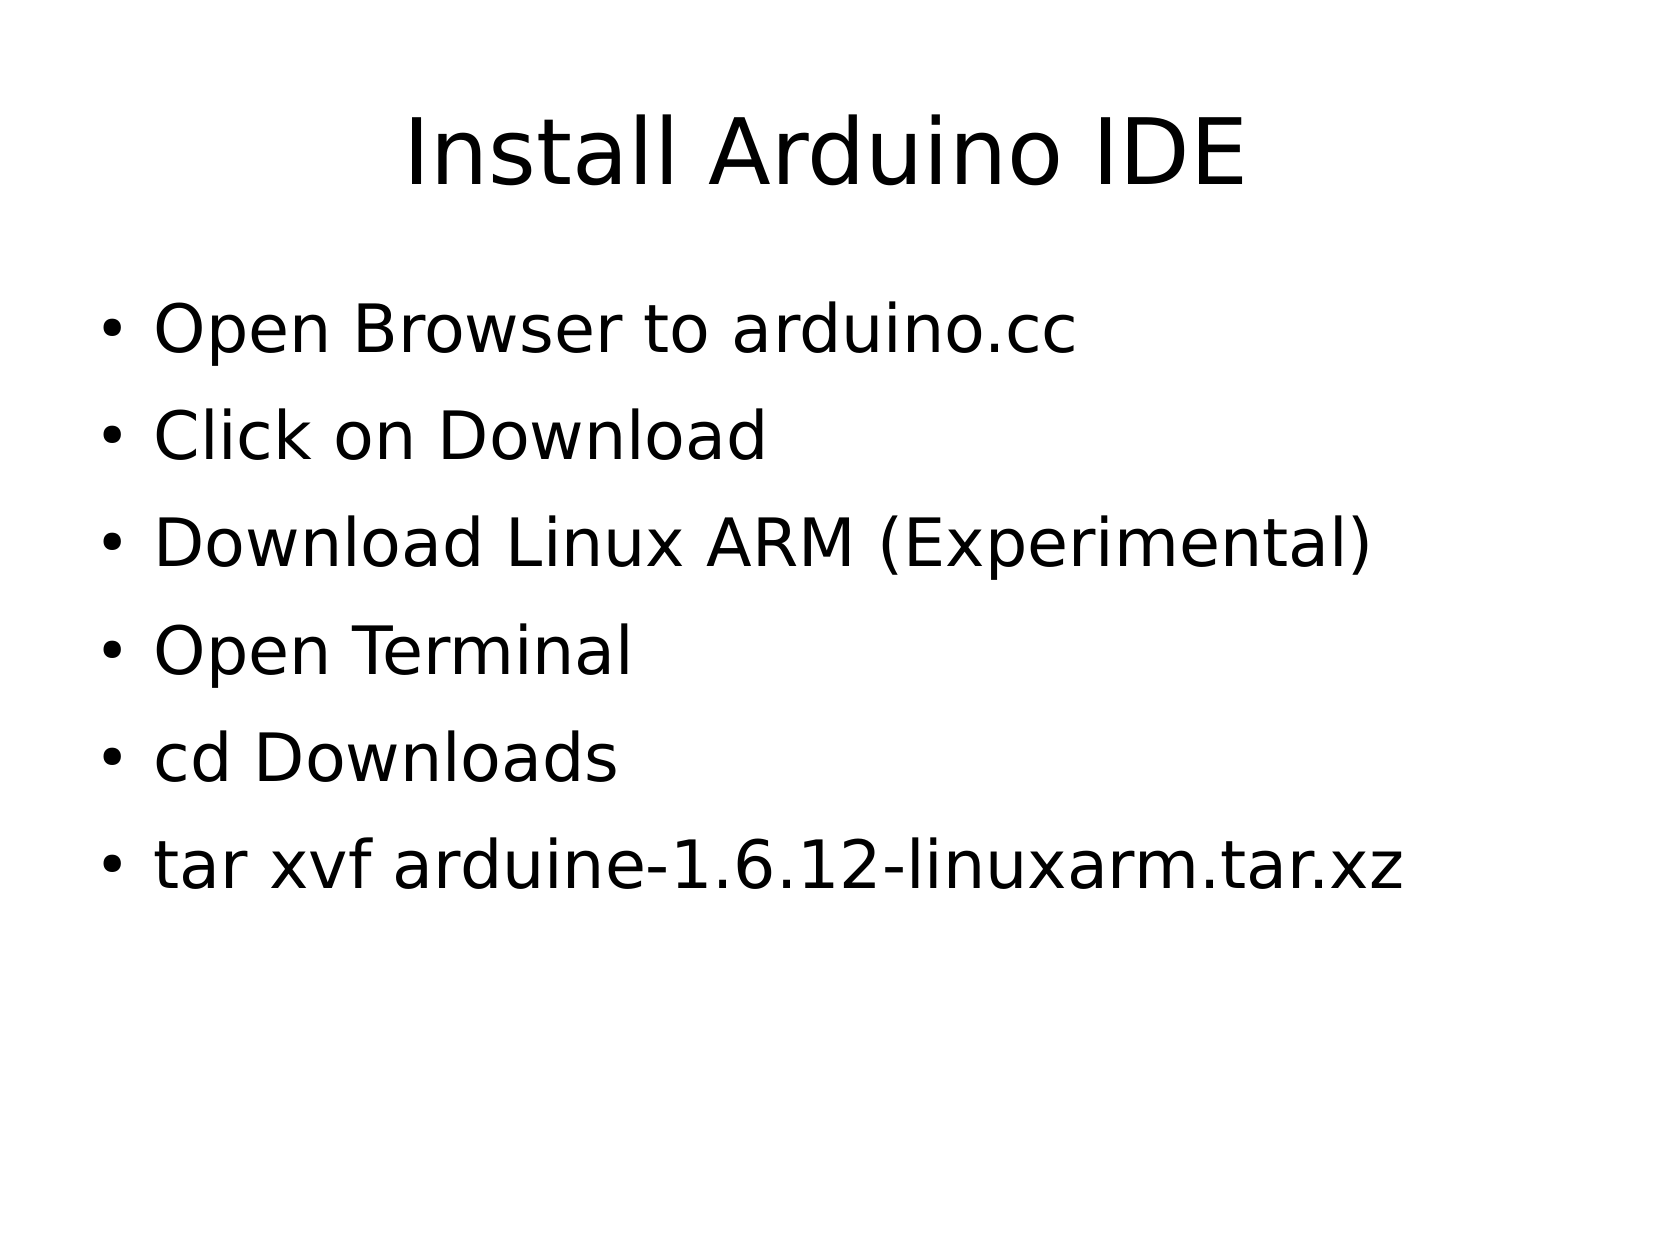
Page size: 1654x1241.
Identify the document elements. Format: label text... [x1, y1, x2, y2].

list Open Browser to arduino.cc Click on Download Download Linux ARM (Experimental) Open Terminal cd Downloads tar xvf arduine-1.6.12-linuxarm.tar.xz [82, 290, 1571, 1010]
title Install Arduino IDE [82, 49, 1571, 257]
